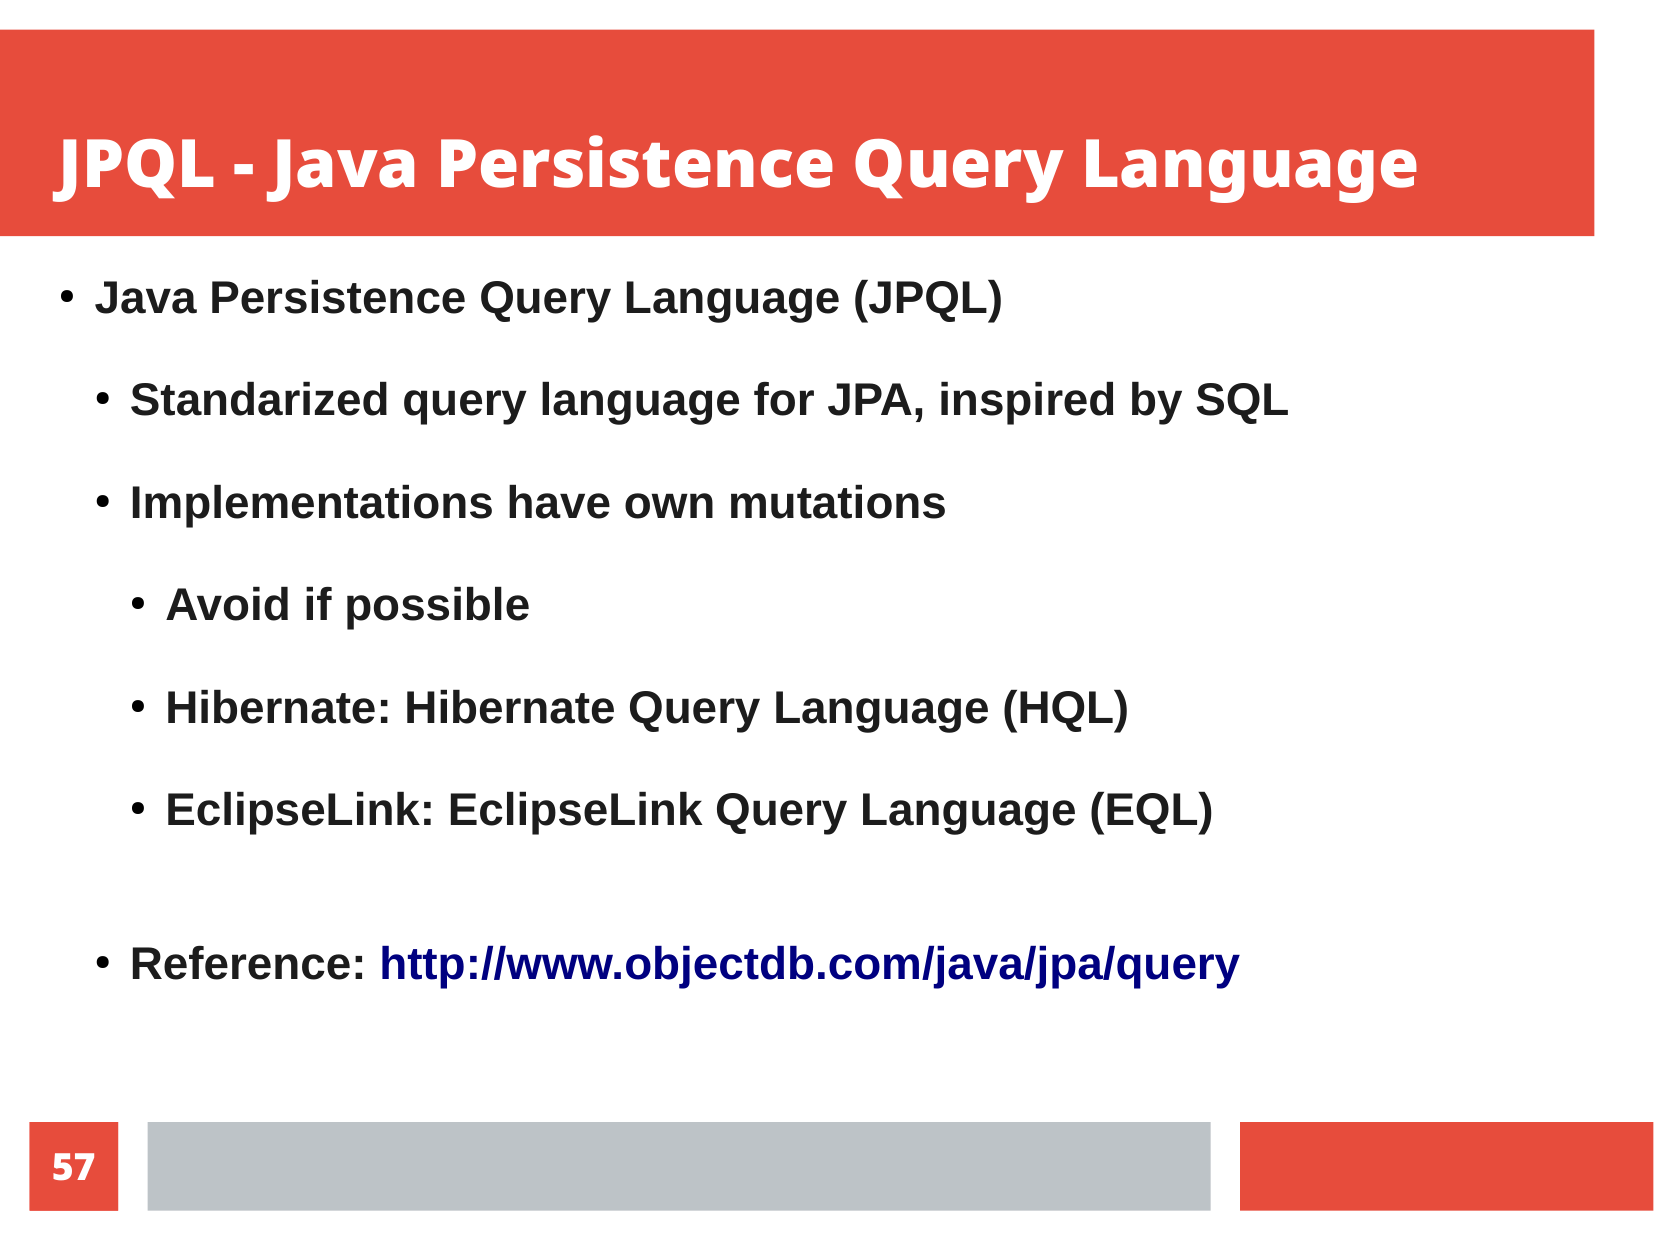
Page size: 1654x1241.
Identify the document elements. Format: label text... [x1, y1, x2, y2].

title JPQL - Java Persistence Query Language [59, 59, 1595, 207]
subtitle Java Persistence Query Language (JPQL) Standarized query language for JPA, inspired by SQL Implementations have own mutations Avoid if possible Hibernate: Hibernate Query Language (HQL) EclipseLink: EclipseLink Query Language (EQL) Reference: http://www.objectdb.com/java/jpa/query [59, 271, 1595, 1040]
